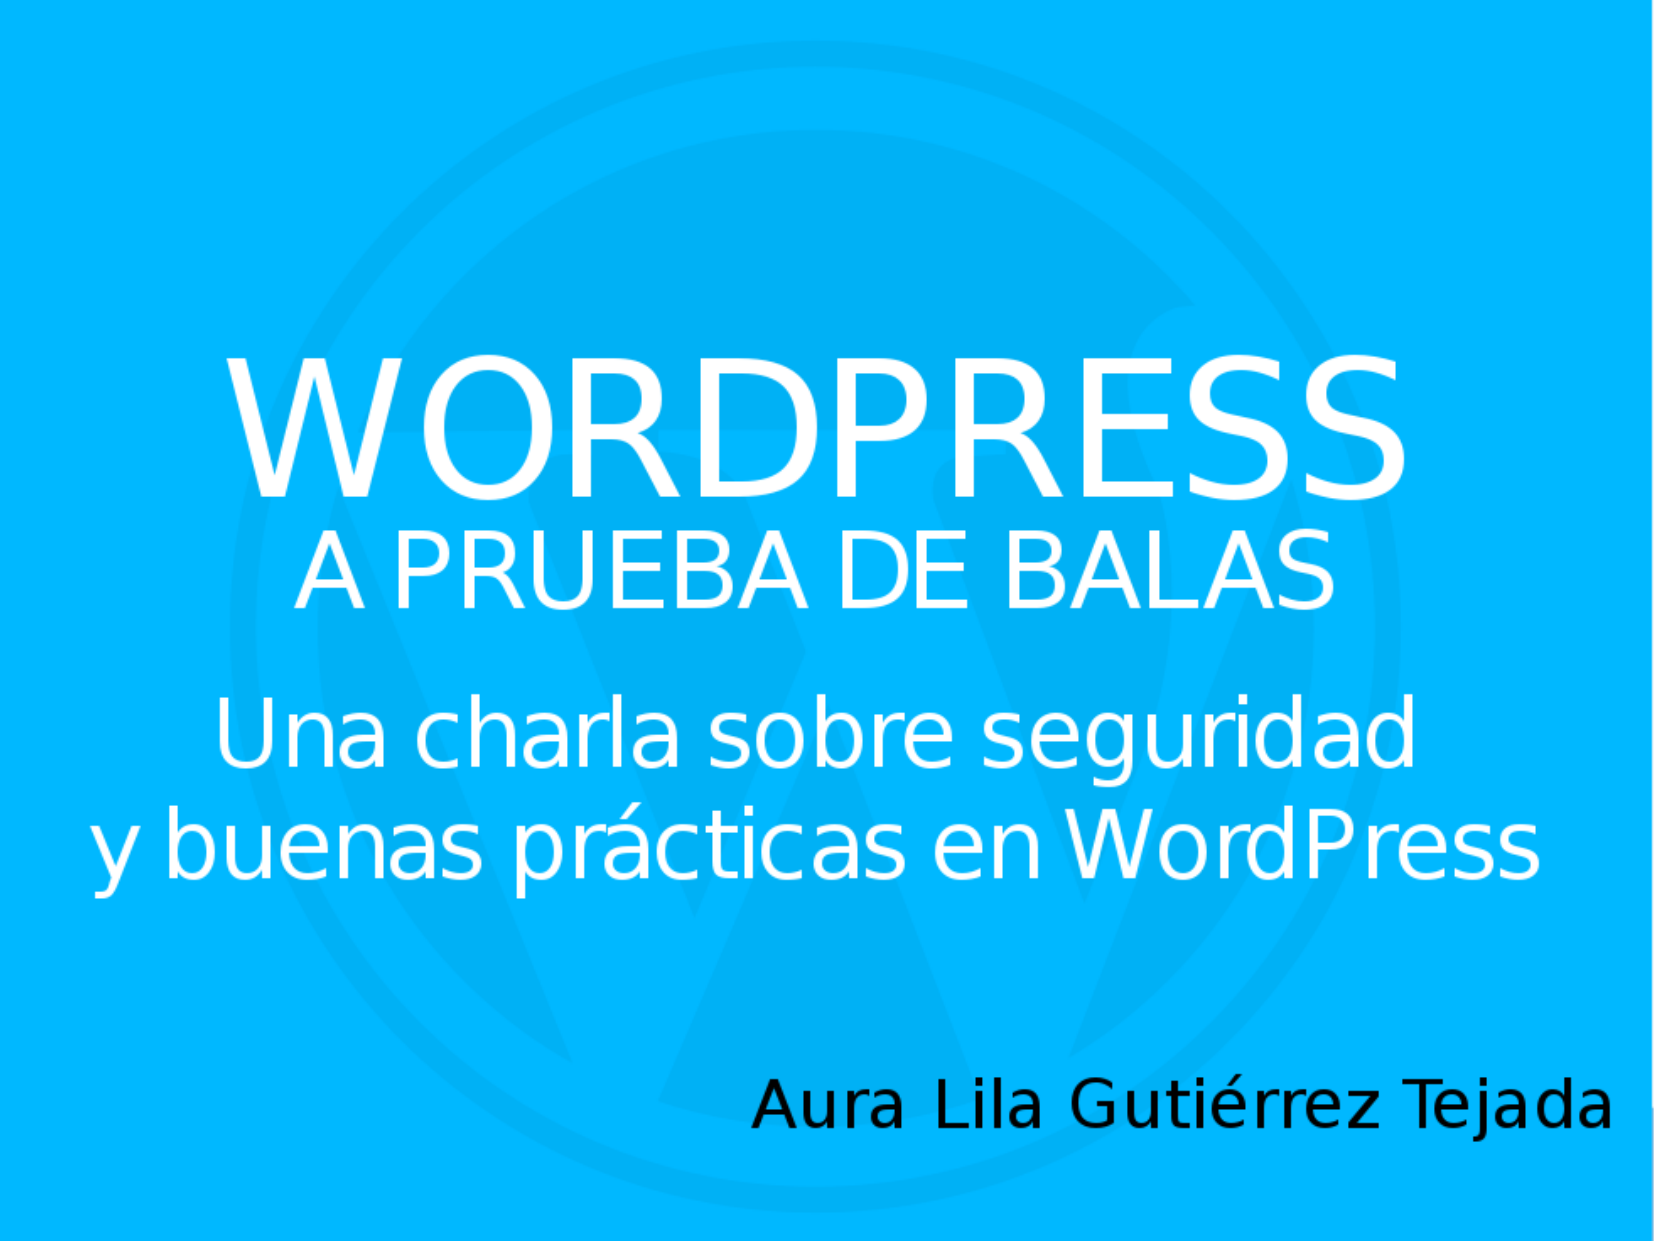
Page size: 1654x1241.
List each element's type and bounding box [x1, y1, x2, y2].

picture [1151, 1092, 1156, 1127]
picture [227, 826, 270, 880]
picture [1350, 1092, 1377, 1127]
picture [754, 1081, 794, 1127]
picture [977, 1092, 981, 1127]
picture [1239, 694, 1247, 704]
picture [866, 824, 904, 880]
picture [220, 698, 272, 768]
picture [1497, 1091, 1524, 1127]
picture [1256, 694, 1301, 768]
picture [1168, 1082, 1188, 1127]
picture [391, 824, 434, 880]
picture [711, 713, 749, 768]
picture [1399, 824, 1446, 880]
picture [1455, 824, 1493, 880]
picture [1500, 824, 1539, 880]
picture [935, 824, 982, 880]
picture [534, 531, 592, 609]
picture [418, 713, 457, 768]
picture [1205, 713, 1235, 766]
picture [838, 359, 926, 496]
picture [875, 713, 904, 766]
picture [1279, 529, 1333, 609]
picture [706, 811, 737, 878]
picture [91, 826, 140, 898]
picture [227, 359, 402, 496]
picture [1286, 1092, 1292, 1127]
picture [1204, 531, 1274, 608]
picture [940, 1081, 967, 1127]
picture [633, 713, 677, 768]
picture [917, 531, 967, 608]
picture [1306, 355, 1404, 500]
picture [613, 694, 621, 766]
picture [1259, 1092, 1265, 1127]
picture [1213, 1091, 1244, 1126]
picture [1239, 715, 1247, 766]
picture [1404, 1081, 1441, 1127]
picture [1065, 809, 1152, 878]
picture [1150, 531, 1198, 608]
picture [621, 803, 640, 819]
picture [984, 713, 1022, 768]
picture [762, 824, 802, 880]
picture [849, 1092, 855, 1127]
picture [1084, 359, 1173, 496]
picture [827, 1092, 832, 1127]
picture [281, 824, 328, 880]
picture [1190, 355, 1287, 500]
picture [873, 1091, 900, 1127]
picture [757, 713, 803, 768]
picture [745, 826, 753, 878]
picture [471, 694, 515, 766]
picture [1436, 1091, 1467, 1126]
picture [517, 824, 562, 898]
picture [956, 359, 1063, 496]
picture [1032, 713, 1078, 768]
picture [443, 824, 481, 880]
picture [1367, 694, 1412, 768]
picture [1310, 809, 1353, 878]
picture [399, 531, 449, 608]
picture [524, 713, 567, 768]
picture [1073, 1079, 1112, 1126]
picture [738, 531, 808, 608]
picture [905, 713, 952, 768]
picture [1010, 531, 1065, 608]
picture [701, 359, 817, 496]
picture [576, 824, 648, 880]
picture [1220, 824, 1250, 878]
picture [340, 824, 383, 878]
picture [613, 531, 663, 608]
picture [424, 355, 552, 500]
picture [340, 713, 383, 768]
picture [295, 531, 364, 608]
picture [1369, 824, 1399, 878]
picture [1129, 1092, 1145, 1126]
picture [579, 713, 609, 766]
picture [1087, 713, 1132, 787]
picture [1198, 1092, 1202, 1127]
picture [994, 824, 1038, 878]
picture [1315, 713, 1358, 768]
picture [805, 1092, 822, 1126]
picture [1475, 1092, 1485, 1140]
picture [573, 359, 680, 496]
picture [1011, 1091, 1038, 1127]
picture [1070, 531, 1140, 608]
picture [814, 824, 857, 880]
picture [1563, 1079, 1569, 1127]
picture [1148, 715, 1191, 768]
picture [1160, 824, 1206, 880]
picture [657, 824, 697, 880]
picture [1308, 1091, 1338, 1126]
picture [289, 713, 333, 766]
picture [1539, 1091, 1559, 1126]
picture [170, 806, 215, 880]
picture [843, 531, 908, 608]
picture [745, 806, 753, 815]
picture [677, 531, 732, 608]
picture [1581, 1091, 1608, 1127]
picture [465, 531, 524, 608]
picture [817, 694, 862, 768]
picture [1247, 806, 1292, 880]
